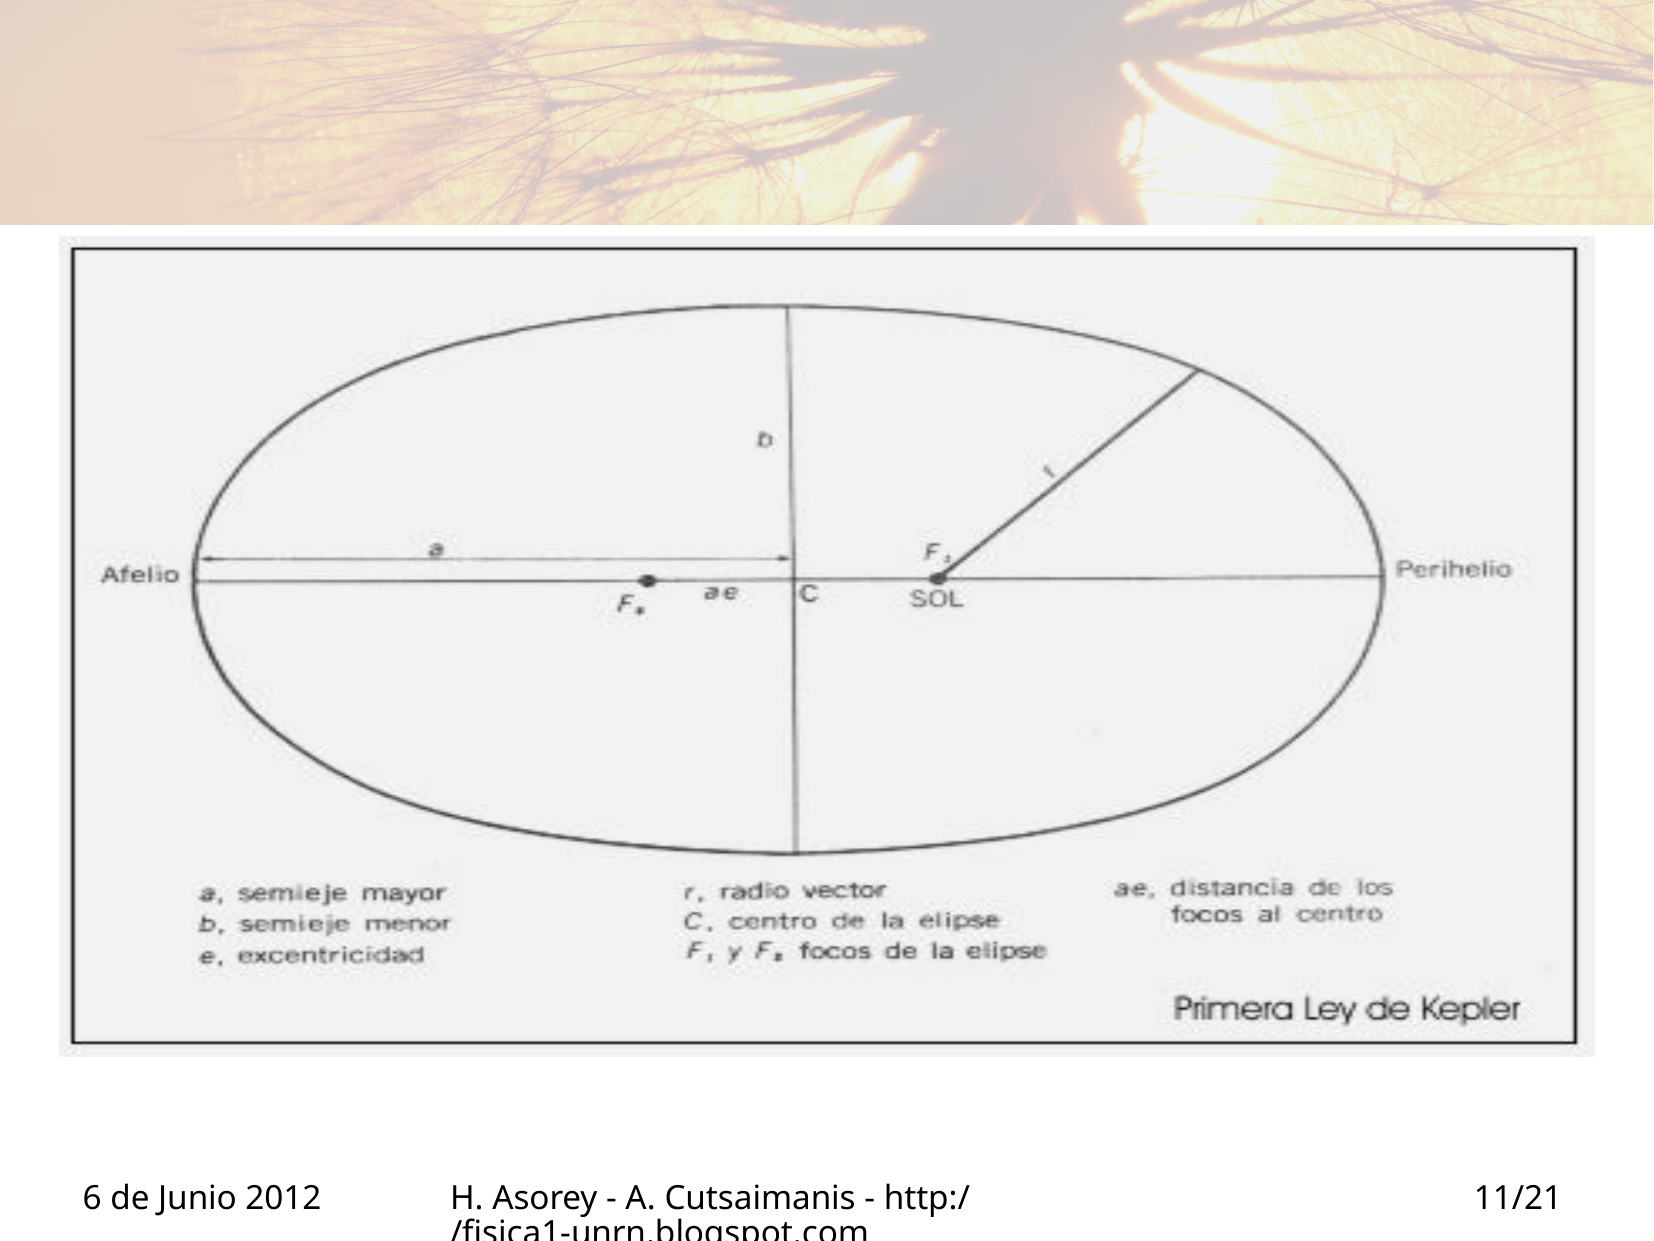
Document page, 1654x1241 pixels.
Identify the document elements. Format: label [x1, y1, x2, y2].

picture [59, 236, 1595, 1057]
picture [0, 0, 1654, 225]
